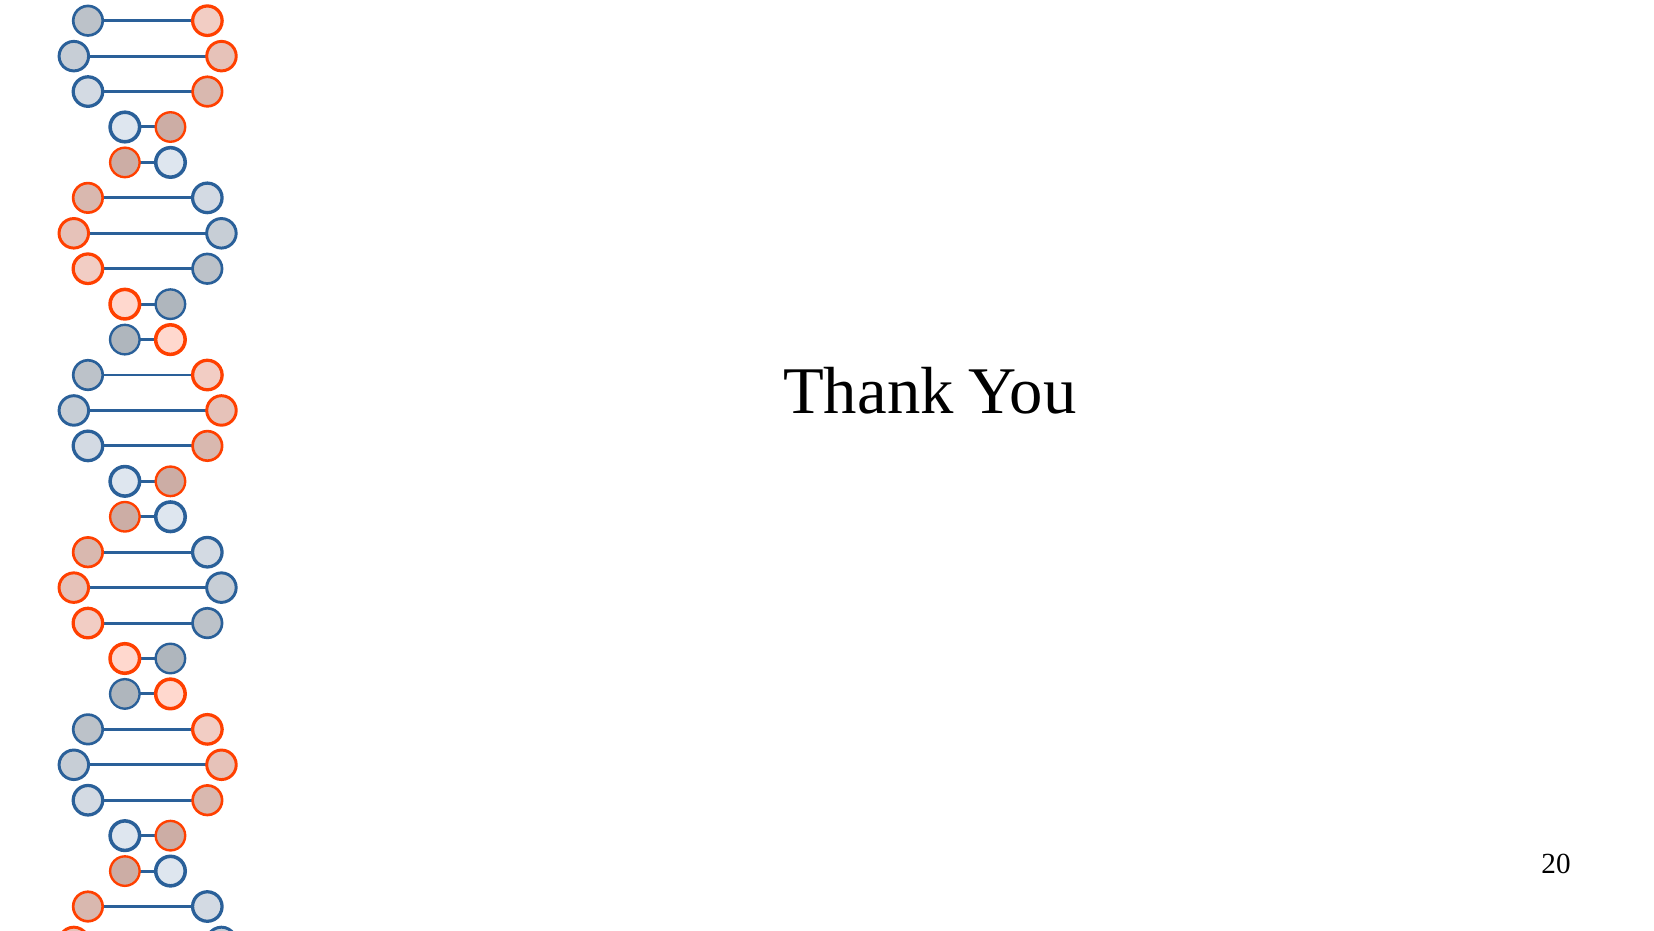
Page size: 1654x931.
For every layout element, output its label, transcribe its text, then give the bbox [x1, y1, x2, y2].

subtitle Thank You [265, 35, 1595, 748]
